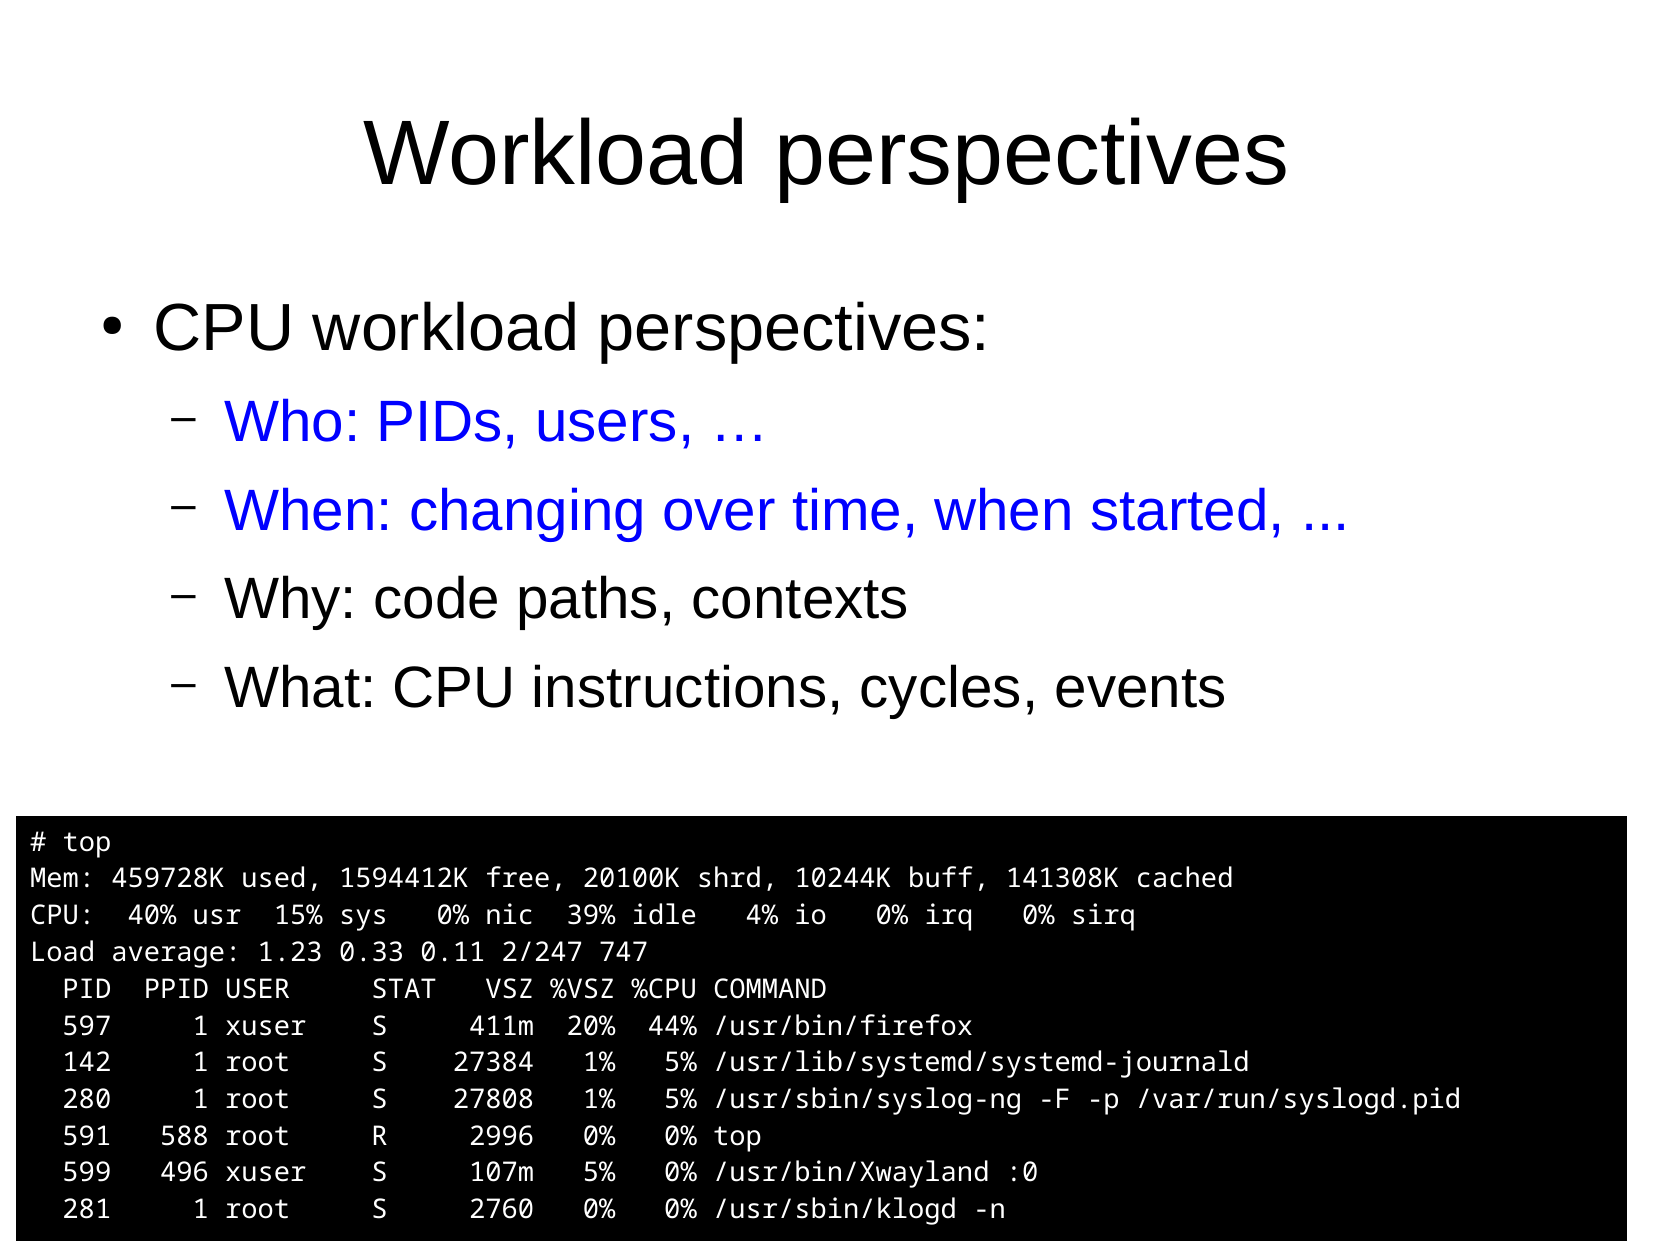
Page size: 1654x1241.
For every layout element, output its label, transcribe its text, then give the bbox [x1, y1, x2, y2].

table_header # top Mem: 459728K used, 1594412K free, 20100K shrd, 10244K buff, 141308K cached CPU: 40% usr 15% sys 0% nic 39% idle 4% io 0% irq 0% sirq Load average: 1.23 0.33 0.11 2/247 747 PID PPID USER STAT VSZ %VSZ %CPU COMMAND 597 1 xuser S 411m 20% 44% /usr/bin/firefox 142 1 root S 27384 1% 5% /usr/lib/systemd/systemd-journald 280 1 root S 27808 1% 5% /usr/sbin/syslog-ng -F -p /var/run/syslogd.pid 591 588 root R 2996 0% 0% top 599 496 xuser S 107m 5% 0% /usr/bin/Xwayland :0 281 1 root S 2760 0% 0% /usr/sbin/klogd -n [16, 816, 1627, 1241]
list CPU workload perspectives: Who: PIDs, users, … When: changing over time, when started, ... Why: code paths, contexts What: CPU instructions, cycles, events [82, 290, 1571, 815]
title Workload perspectives [82, 49, 1571, 257]
